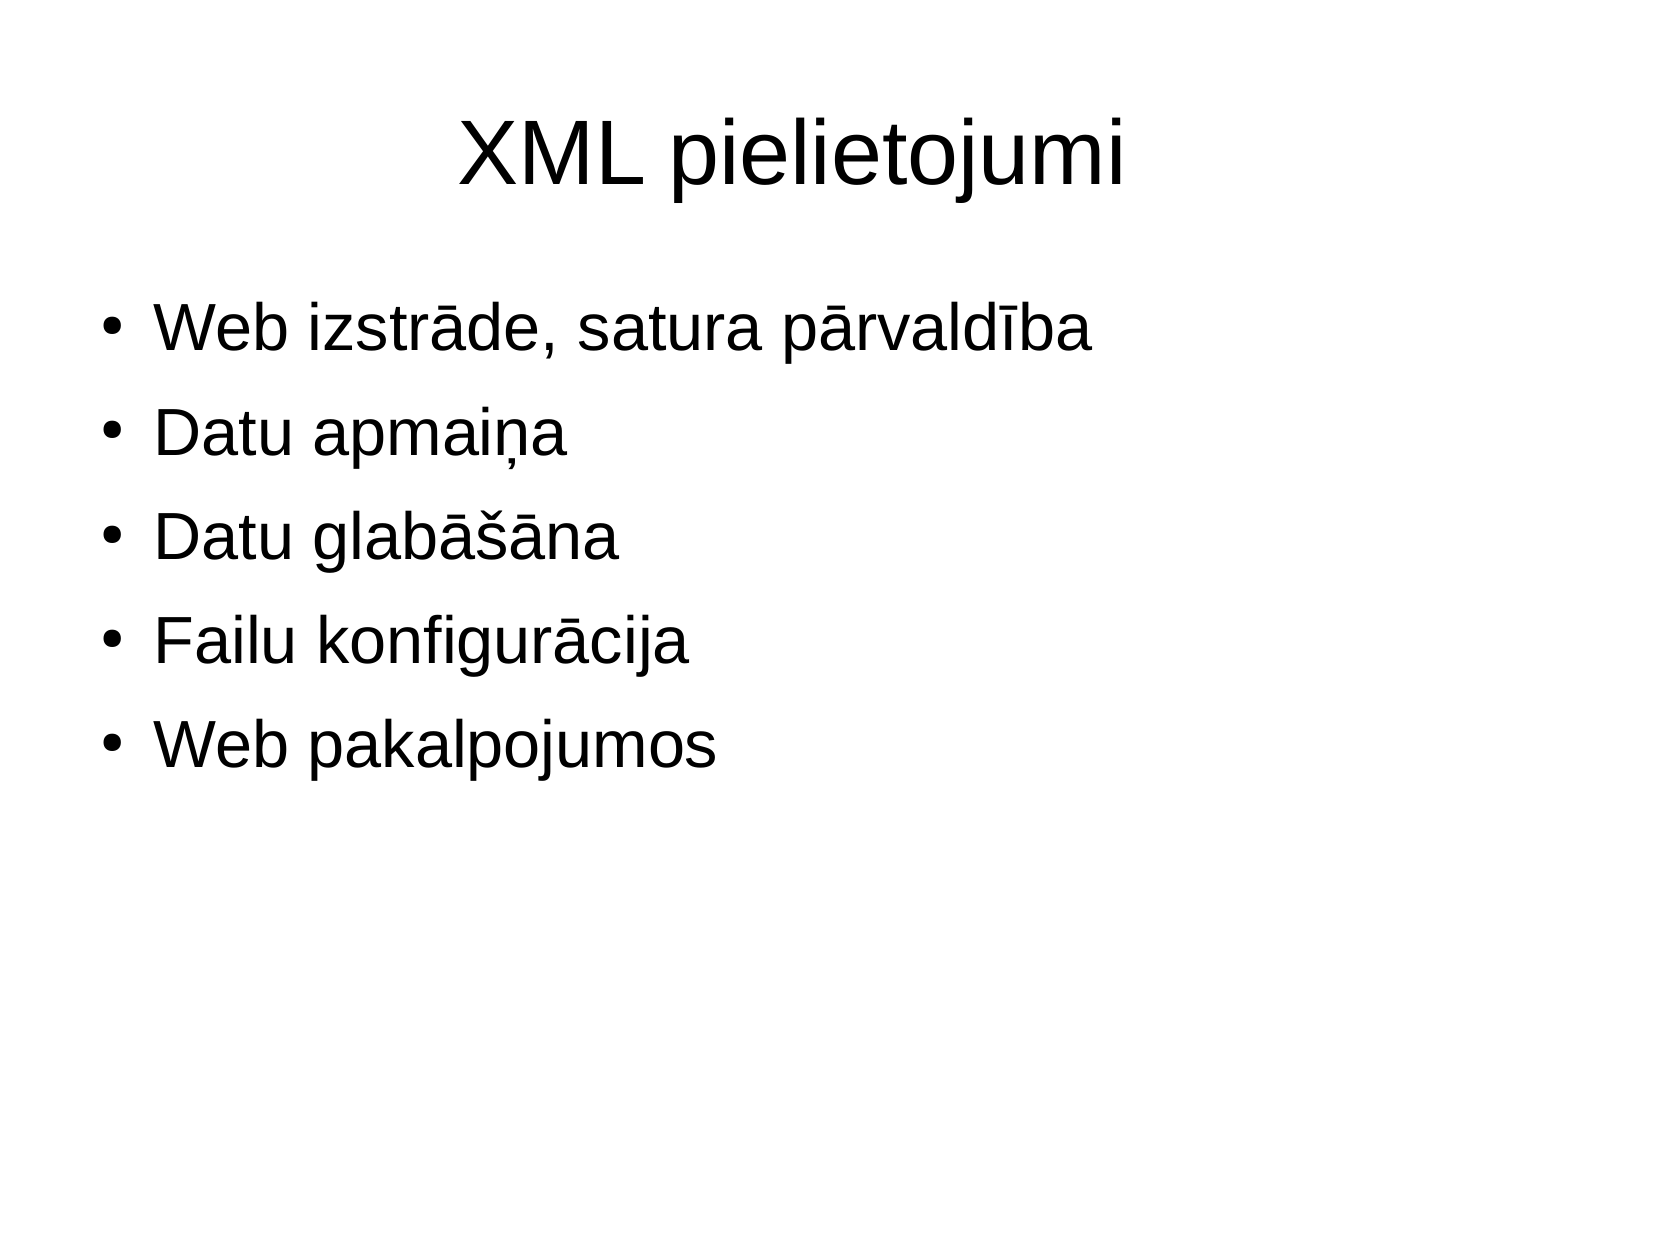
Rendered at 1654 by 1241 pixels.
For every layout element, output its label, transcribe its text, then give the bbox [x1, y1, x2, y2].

title XML pielietojumi [82, 49, 1571, 257]
list Web izstrāde, satura pārvaldība Datu apmaiņa Datu glabāšāna Failu konfigurācija Web pakalpojumos [82, 290, 1538, 1010]
